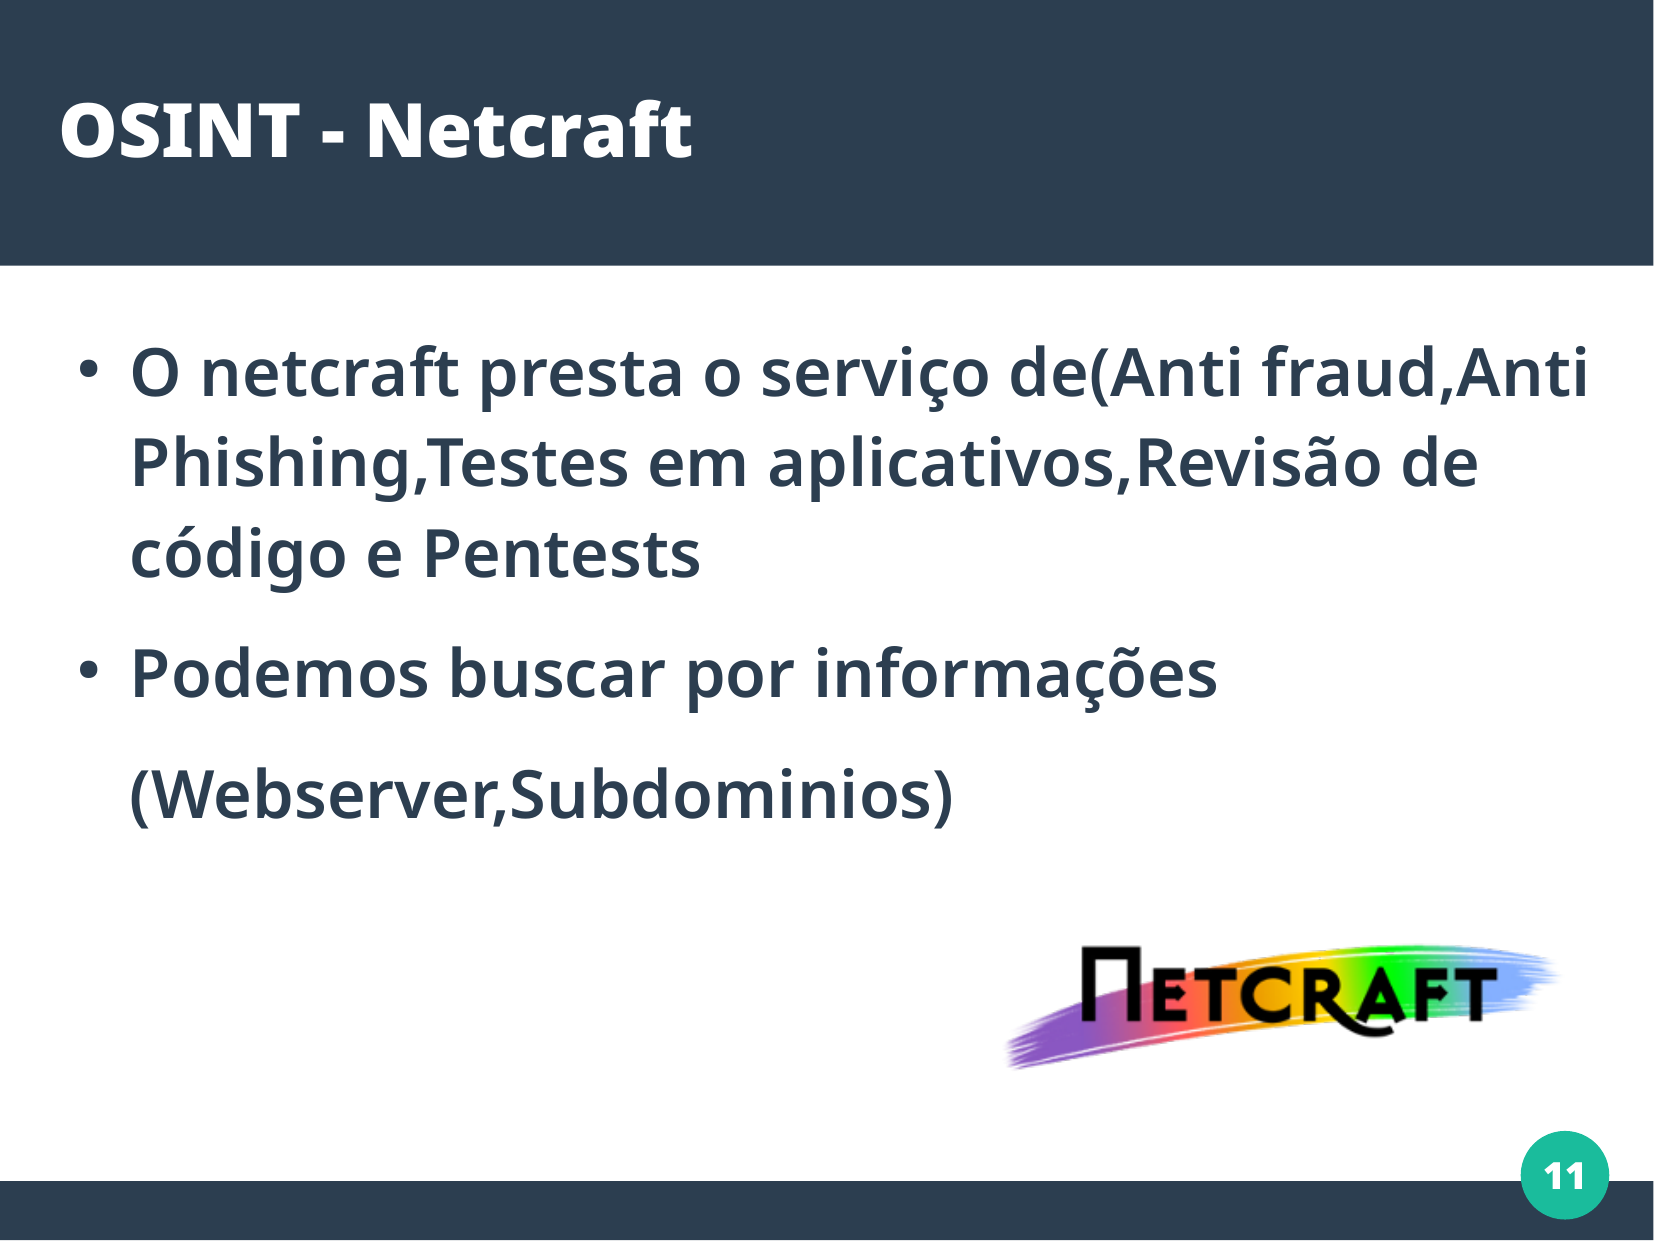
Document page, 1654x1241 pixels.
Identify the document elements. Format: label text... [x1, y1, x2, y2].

title OSINT - Netcraft [59, 49, 1595, 207]
picture [1002, 915, 1565, 1078]
list O netcraft presta o serviço de(Anti fraud,Anti Phishing,Testes em aplicativos,Revisão de código e Pentests Podemos buscar por informações (Webserver,Subdominios) [59, 324, 1595, 1152]
